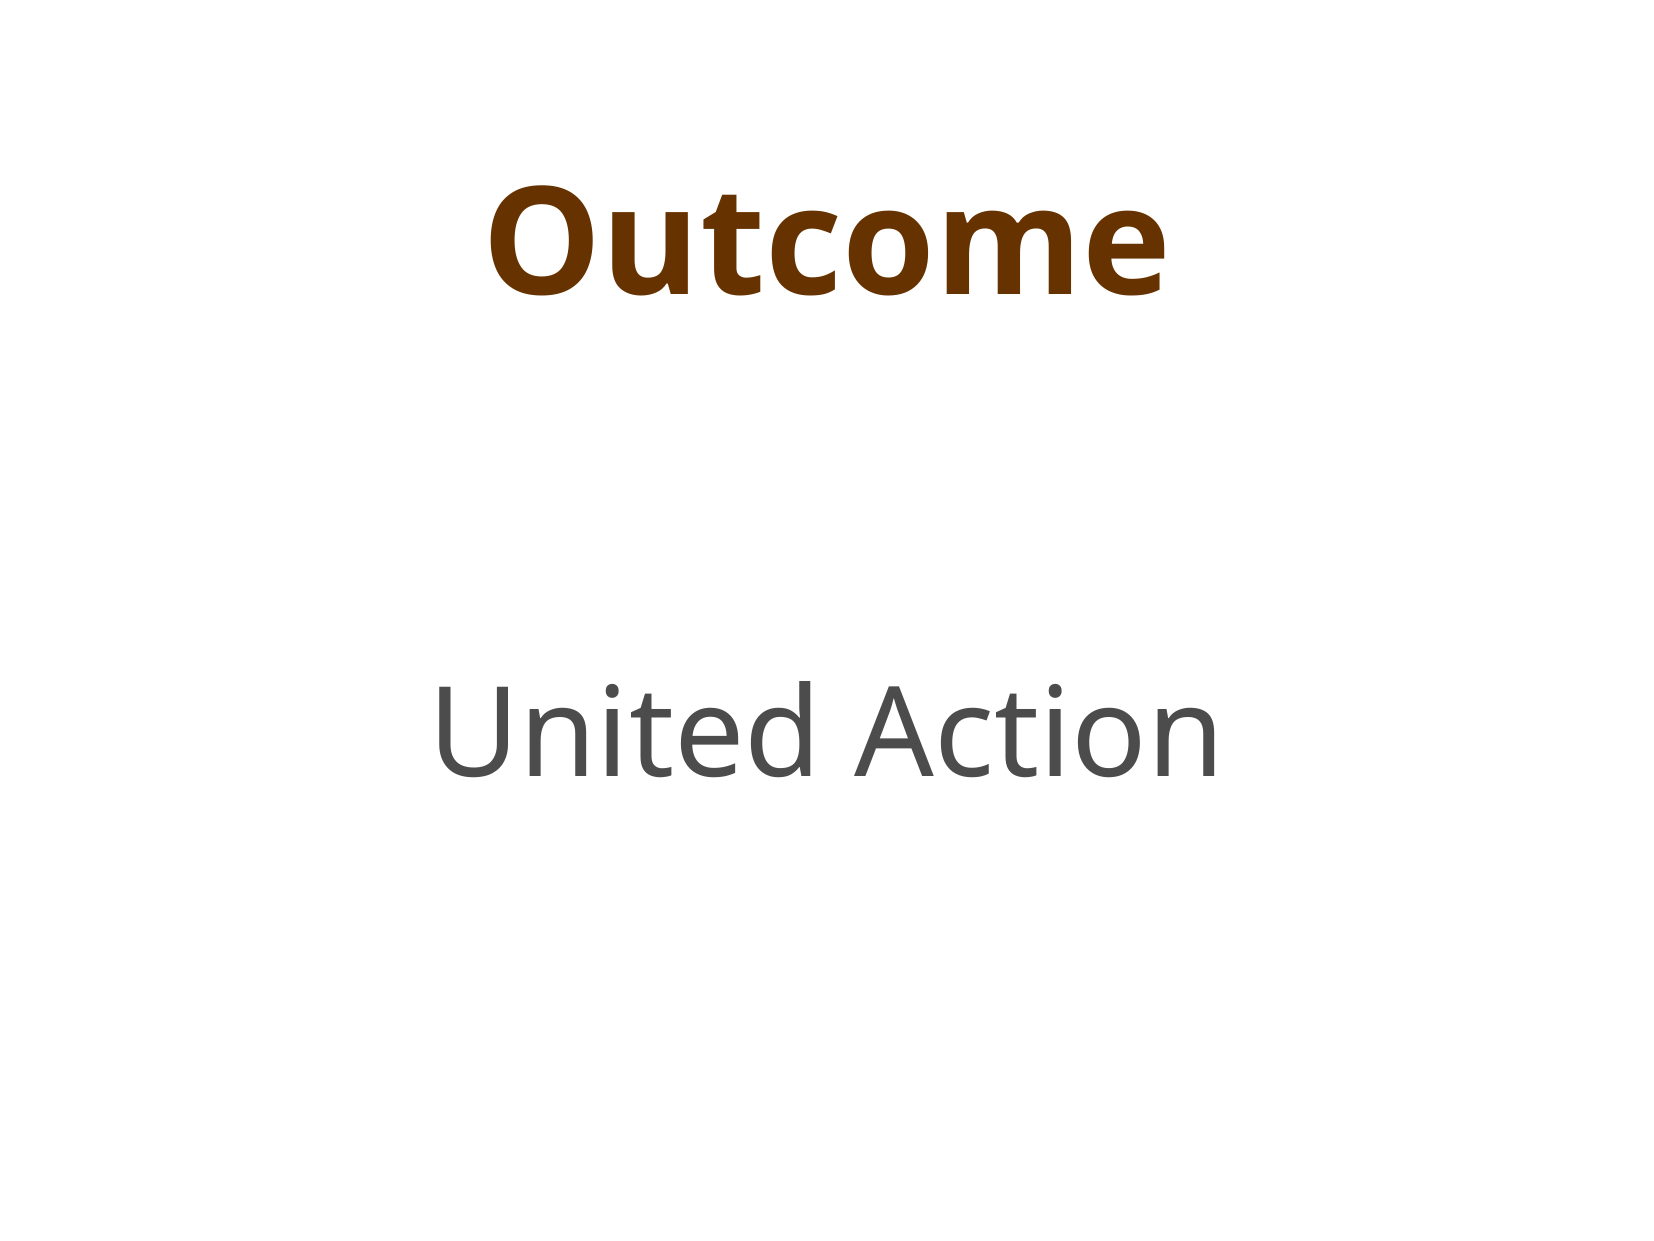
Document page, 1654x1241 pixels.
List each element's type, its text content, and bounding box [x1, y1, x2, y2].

title Outcome [59, 66, 1595, 407]
list United Action [59, 442, 1595, 1196]
